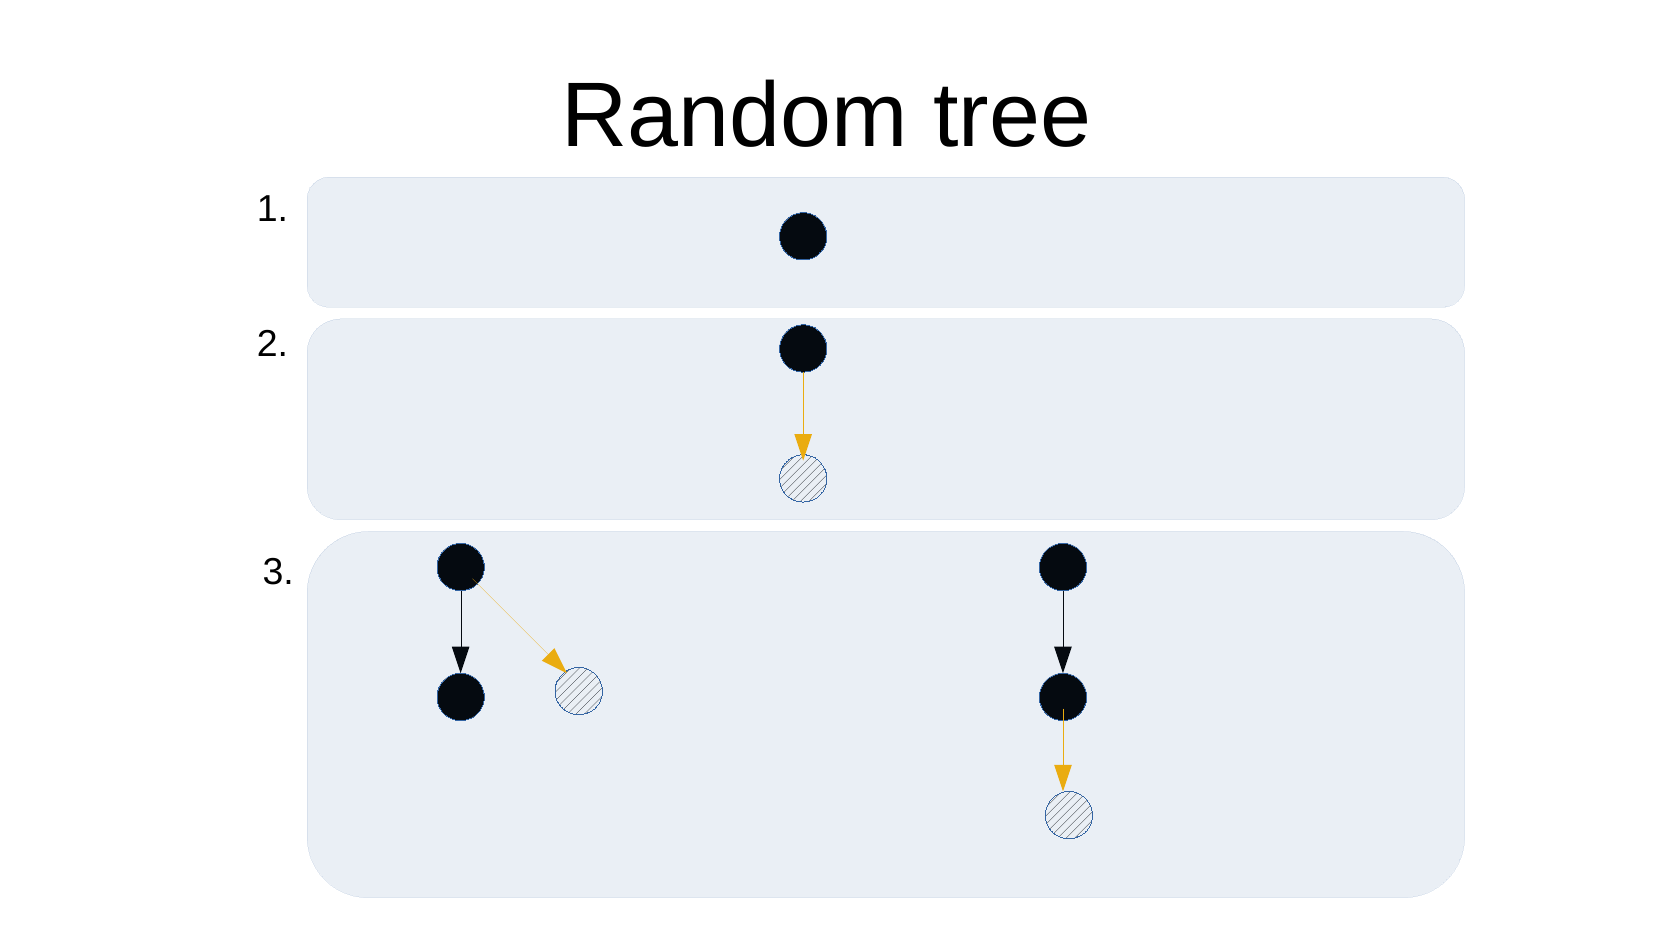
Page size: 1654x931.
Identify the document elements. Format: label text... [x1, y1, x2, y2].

text_box 3. [248, 543, 343, 601]
title Random tree [82, 37, 1571, 193]
text_box [307, 531, 1465, 898]
text_box [307, 177, 1465, 308]
text_box 1. [242, 179, 304, 284]
text_box [307, 318, 1465, 520]
text_box 2. [242, 315, 373, 384]
